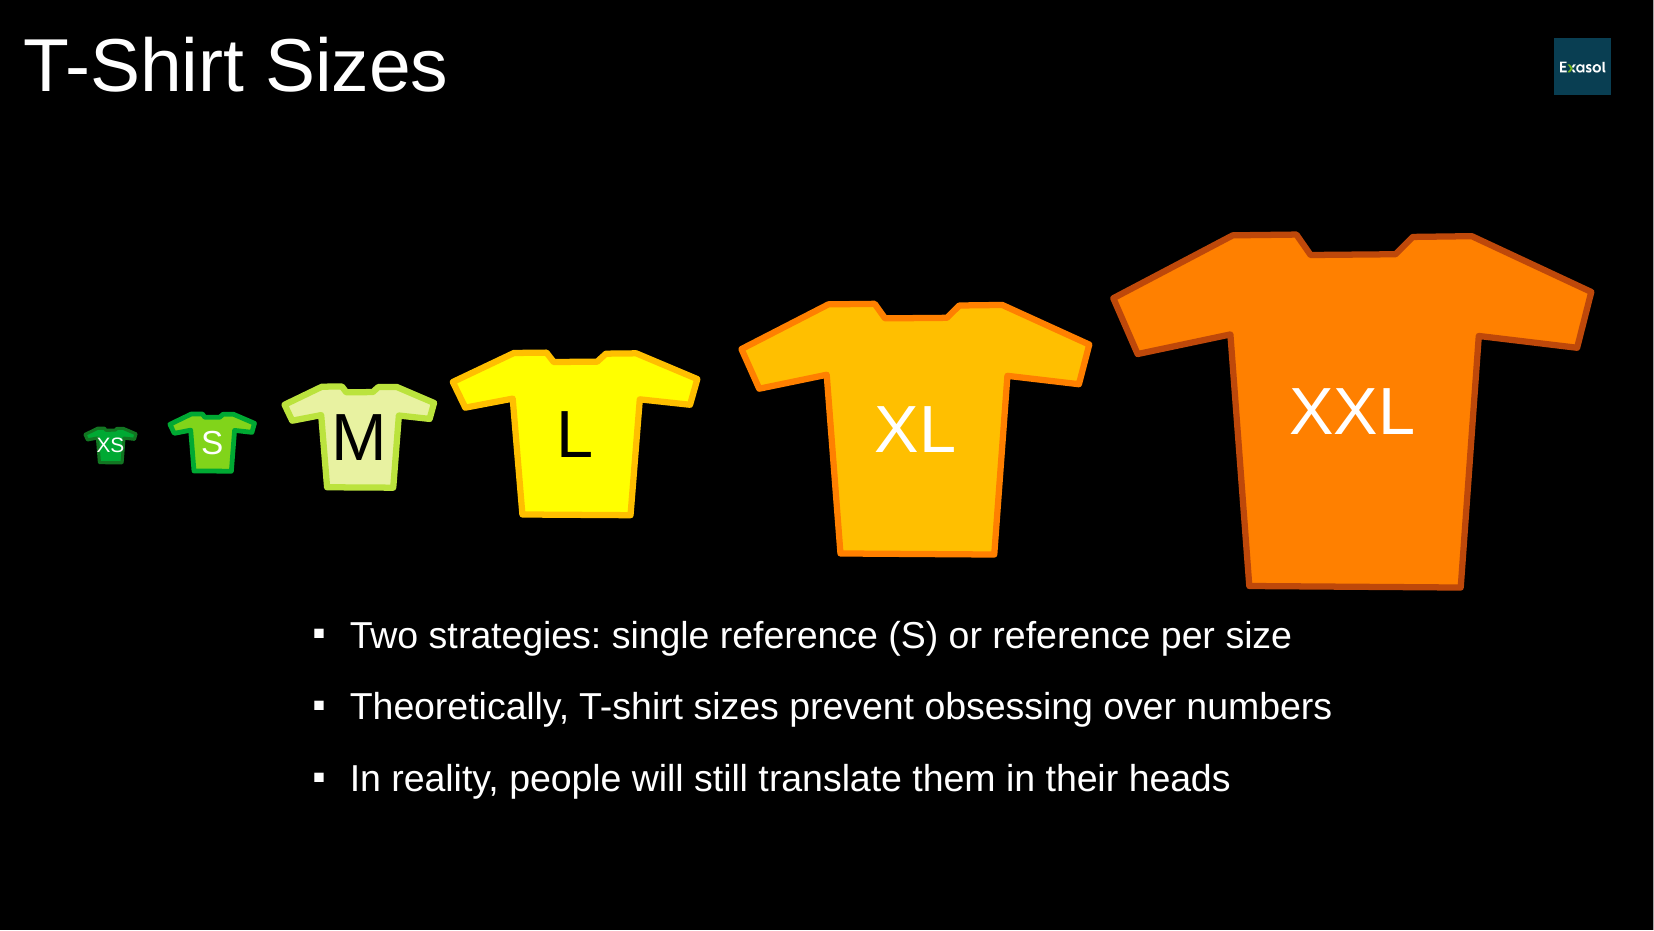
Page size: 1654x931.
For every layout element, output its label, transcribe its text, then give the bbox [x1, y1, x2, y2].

text_box M [284, 386, 435, 488]
text_box Two strategies: single reference (S) or reference per size Theoretically, T-shirt sizes prevent obsessing over numbers In reality, people will still translate them in their heads [299, 606, 1352, 820]
text_box XS [84, 428, 137, 463]
text_box XXL [1113, 234, 1592, 588]
picture [1589, 38, 1611, 95]
text_box L [452, 352, 698, 516]
title T-Shirt Sizes [23, 11, 1589, 119]
text_box XL [741, 303, 1090, 555]
text_box S [169, 413, 255, 472]
